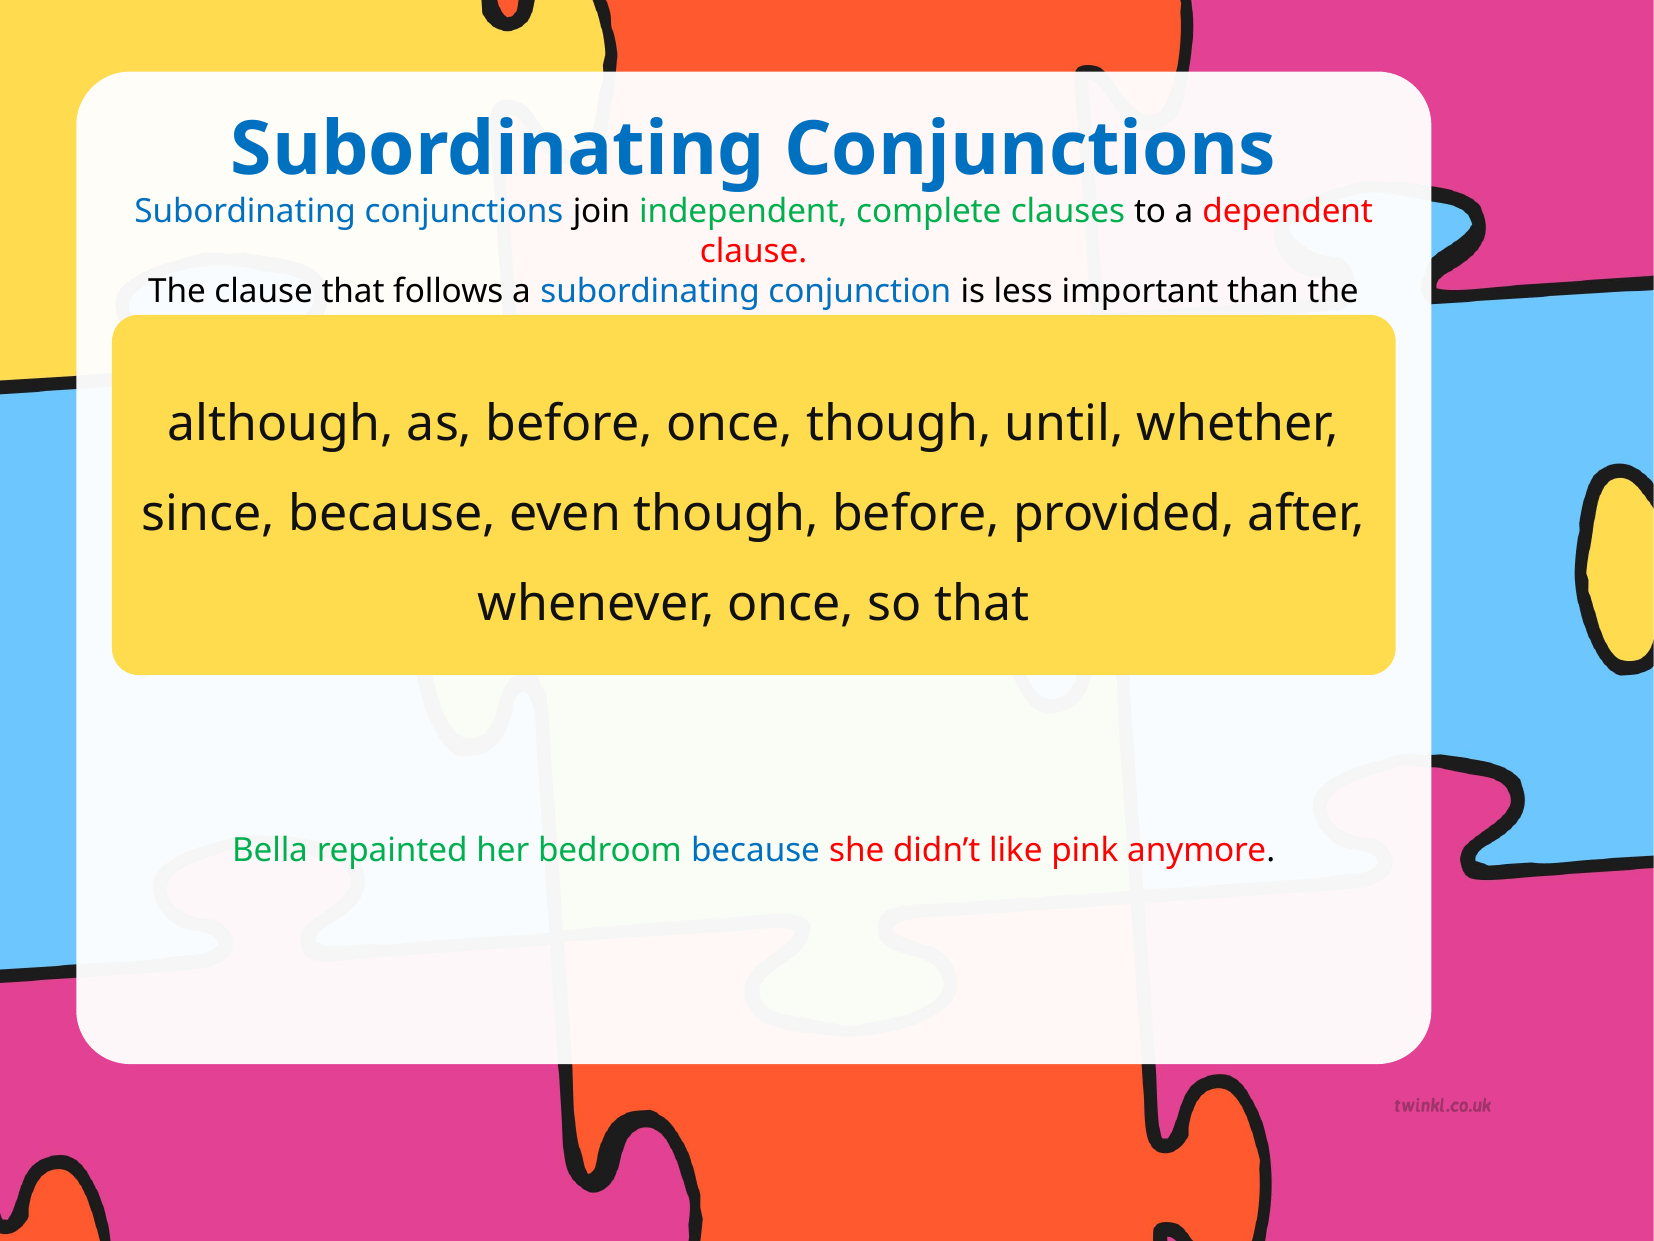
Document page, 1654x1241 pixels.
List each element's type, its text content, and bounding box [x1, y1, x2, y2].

text_box although, as, before, once, though, until, whether, since, because, even though, before, provided, after, whenever, once, so that [111, 314, 1396, 676]
text_box Subordinating Conjunctions Subordinating conjunctions join independent, complete clauses to a dependent clause. The clause that follows a subordinating conjunction is less important than the main clause. Bella repainted her bedroom because she didn’t like pink anymore. [76, 71, 1432, 1065]
picture [0, 0, 1654, 1241]
